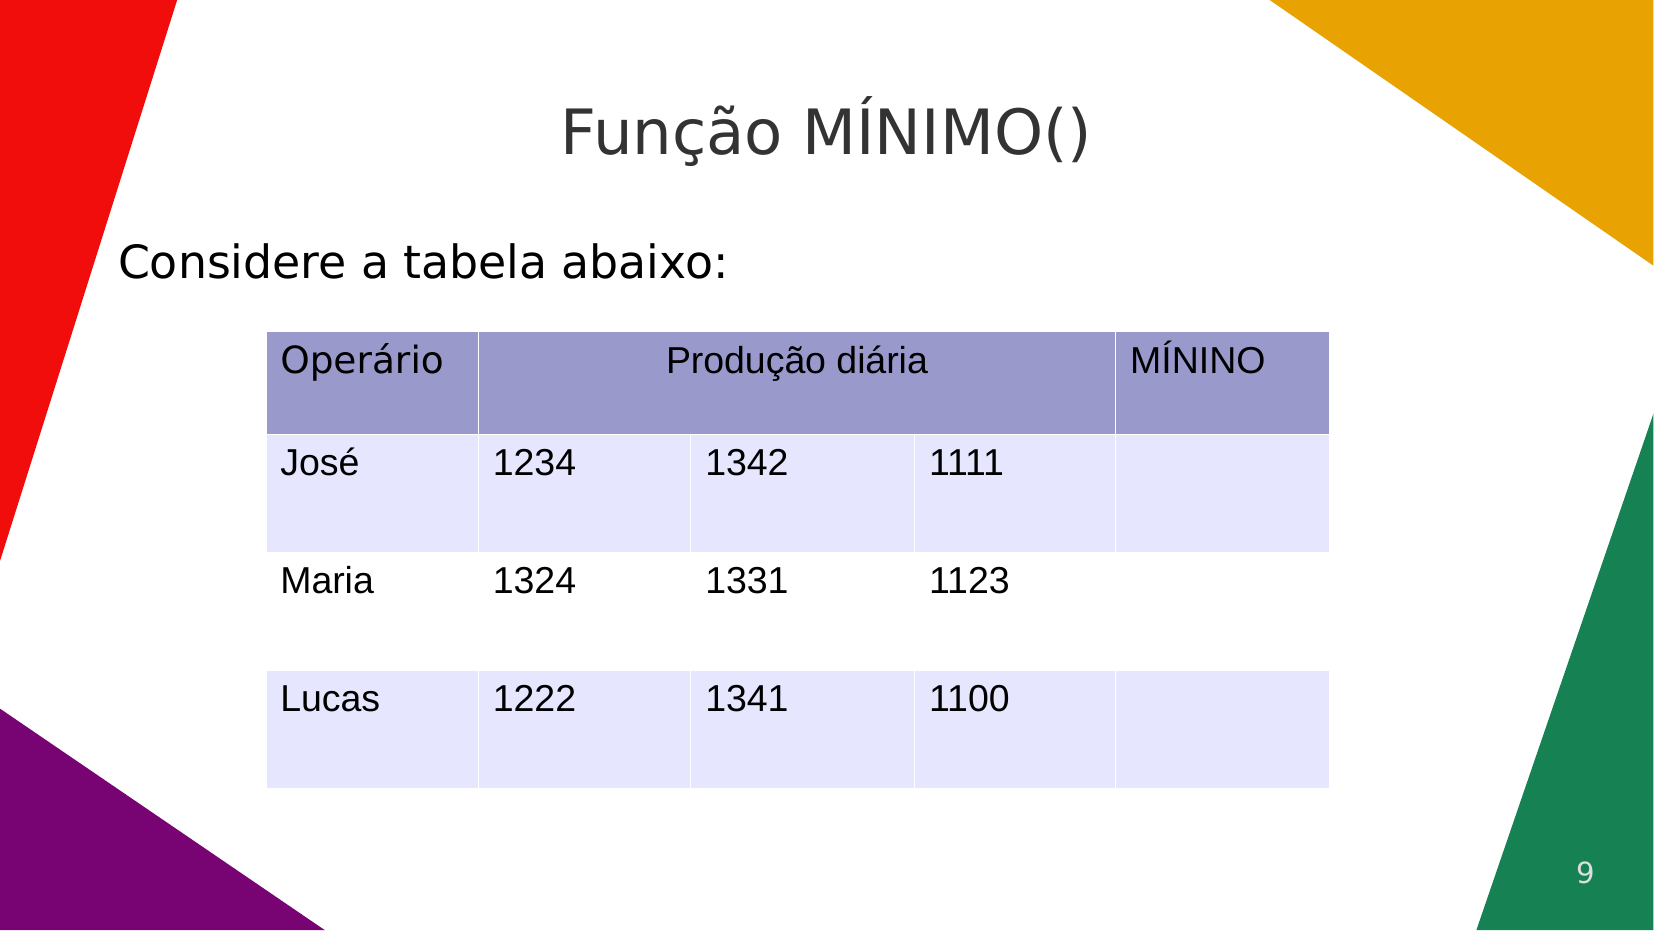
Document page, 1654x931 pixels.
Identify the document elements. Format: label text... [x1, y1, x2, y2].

table_cell [1116, 553, 1329, 670]
title Função MÍNIMO() [118, 59, 1536, 207]
table_cell José [267, 435, 478, 552]
table_cell 1222 [479, 671, 690, 788]
table_cell 1234 [479, 435, 690, 552]
table_cell [479, 789, 690, 861]
table_cell 1341 [691, 671, 914, 788]
table_cell [915, 789, 1115, 861]
table_header MÍNINO [1116, 332, 1329, 434]
table_cell 1342 [691, 435, 914, 552]
table_cell [691, 789, 914, 861]
table_cell 1123 [915, 553, 1115, 670]
table_cell 1111 [915, 435, 1115, 552]
table_header Produção diária [479, 332, 1115, 434]
table_cell 1324 [479, 553, 690, 670]
table_cell 1331 [691, 553, 914, 670]
table_cell [1116, 435, 1329, 552]
table_cell [1116, 789, 1329, 861]
table_cell Maria [267, 553, 478, 670]
table_header Operário [267, 332, 478, 434]
table_cell [1116, 671, 1329, 788]
list Considere a tabela abaixo: [118, 236, 1536, 827]
table_cell 1100 [915, 671, 1115, 788]
table_cell [267, 789, 478, 861]
table_cell Lucas [267, 671, 478, 788]
